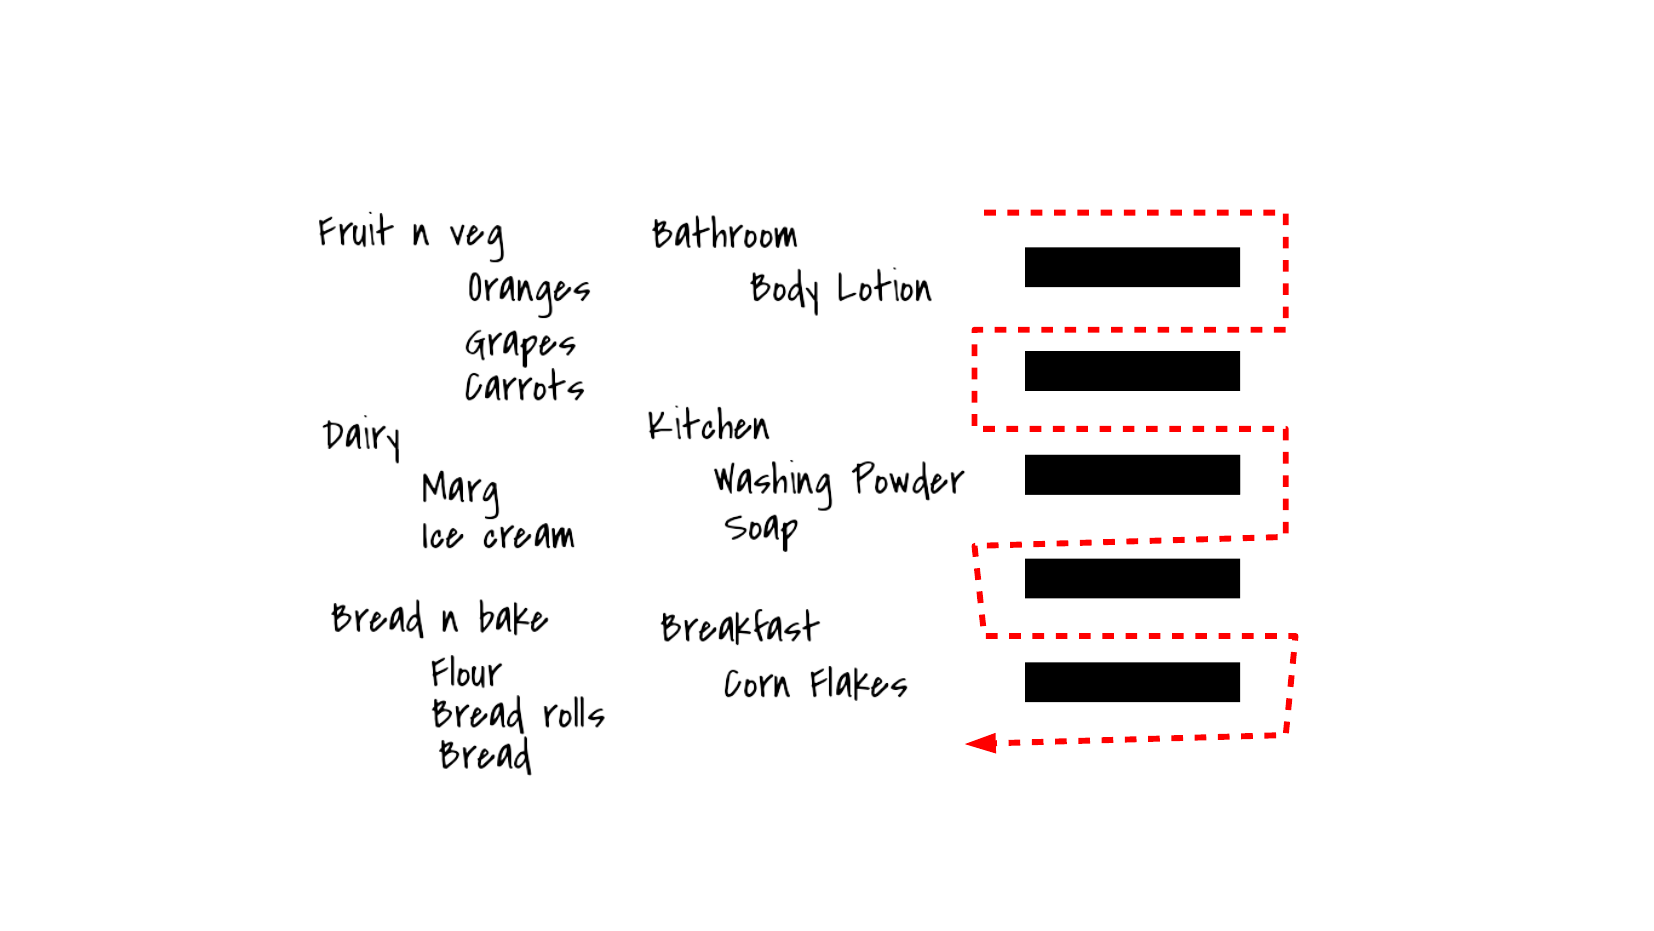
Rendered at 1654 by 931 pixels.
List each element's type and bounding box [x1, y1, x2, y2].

text_box [1025, 247, 1241, 288]
text_box [1025, 351, 1241, 391]
text_box [1025, 558, 1241, 599]
picture [307, 196, 996, 792]
text_box [1025, 454, 1241, 495]
text_box [1025, 662, 1241, 703]
